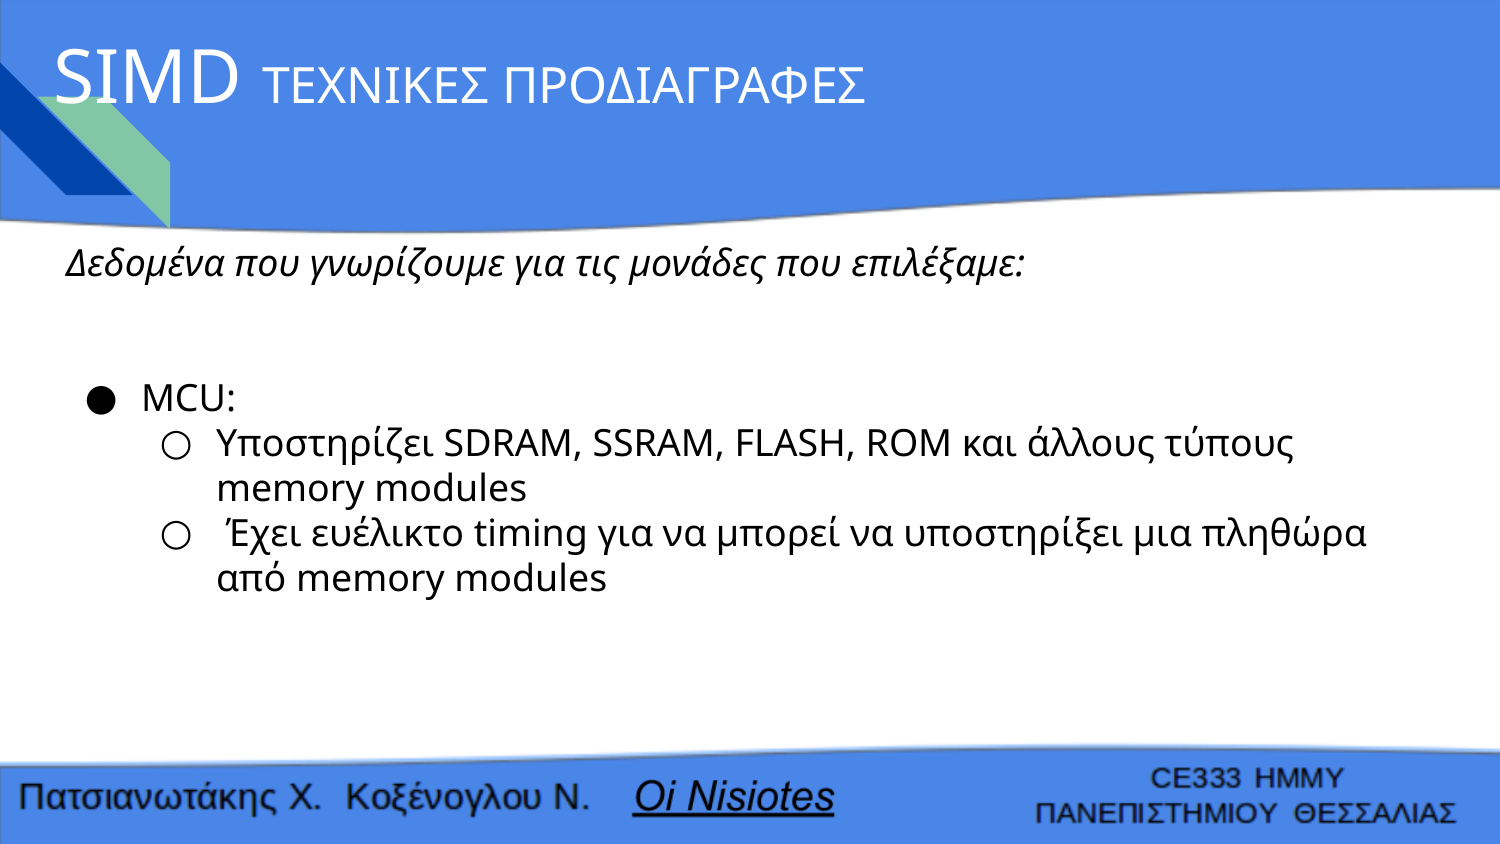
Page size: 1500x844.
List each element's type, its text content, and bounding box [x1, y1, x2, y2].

title SIMD ΤΕΧΝΙΚΕΣ ΠΡΟΔΙΑΓΡΑΦΕΣ [38, 0, 1437, 94]
picture [0, 0, 1500, 844]
list Δεδομένα που γνωρίζουμε για τις μονάδες που επιλέξαμε: MCU: Υποστηρίζει SDRAM, SSRAM, FLASH, ROM και άλλους τύπους memory modules Έχει ευέλικτο timing για να μπορεί να υποστηρίξει μια πληθώρα από memory modules [51, 223, 1449, 785]
picture [612, 94, 629, 99]
picture [578, 94, 597, 100]
